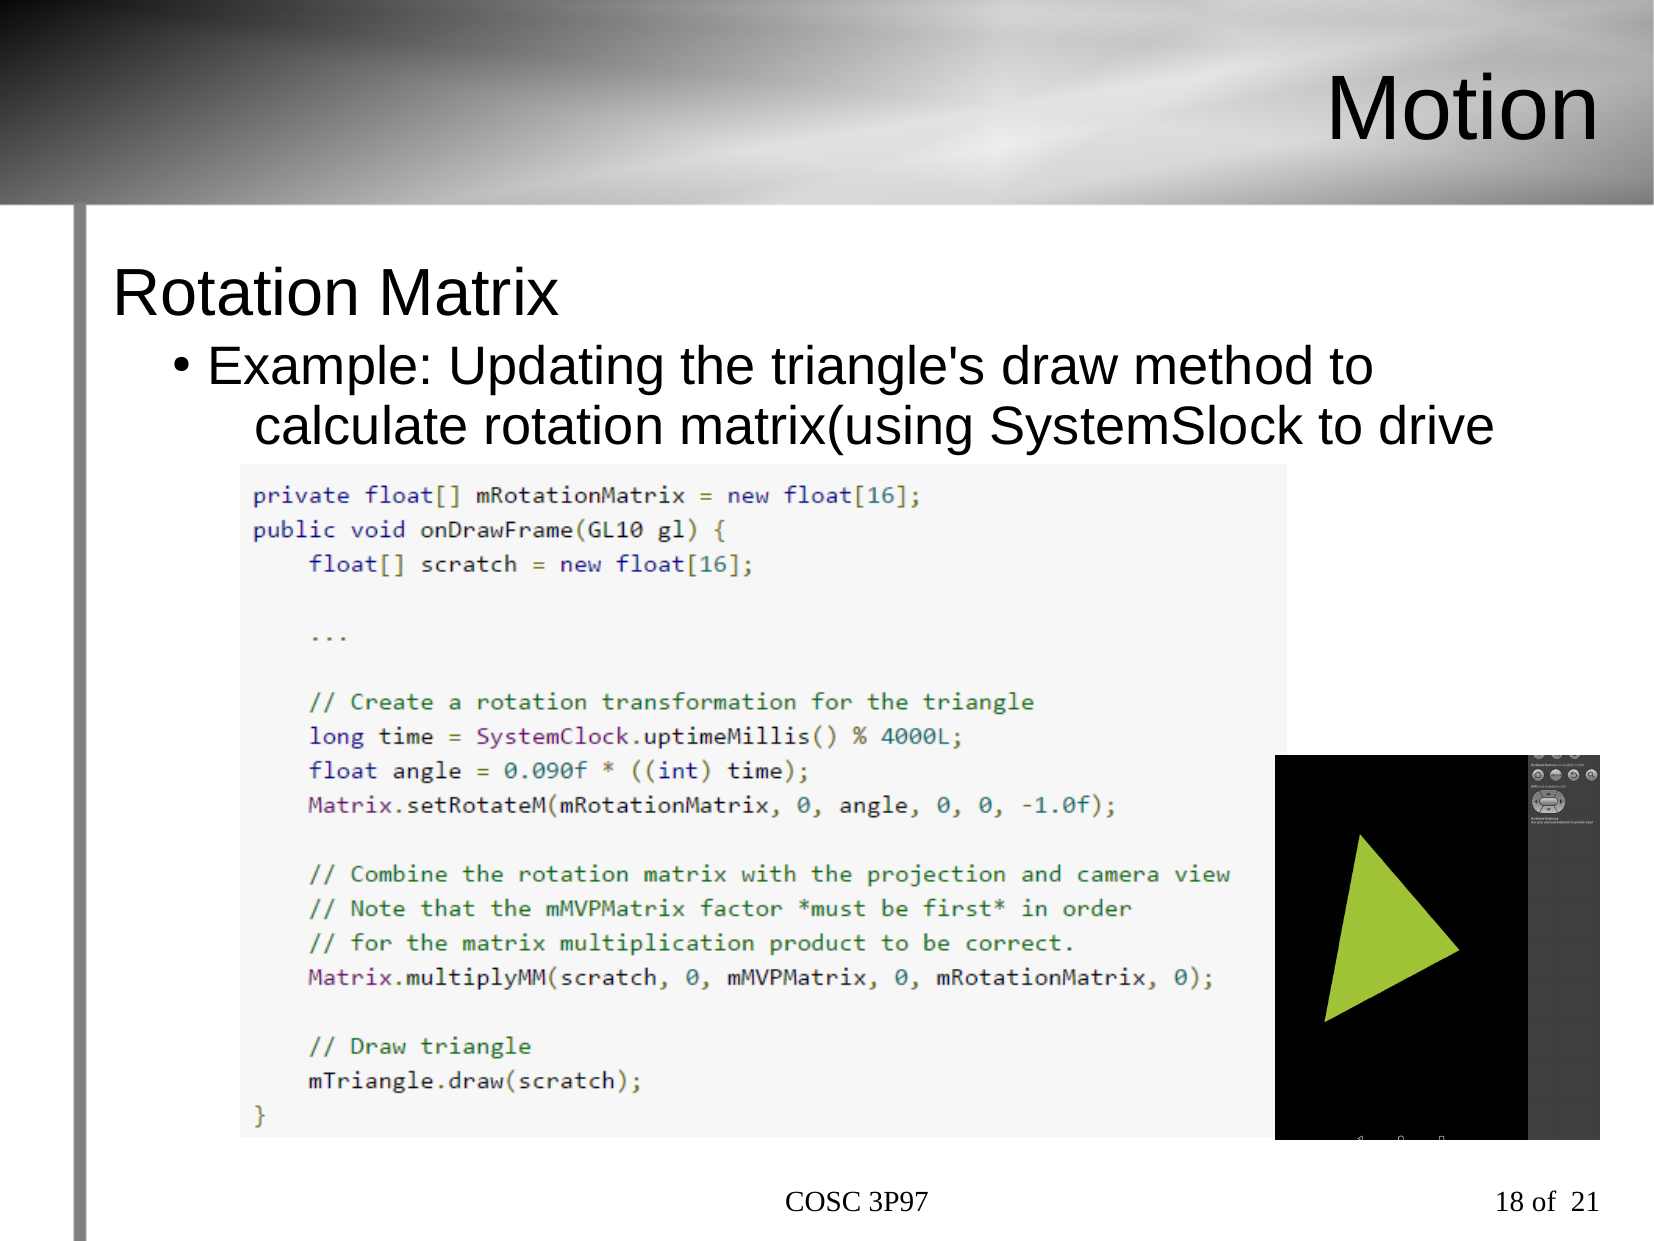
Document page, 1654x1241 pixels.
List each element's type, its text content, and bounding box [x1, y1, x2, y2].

picture [0, 0, 1654, 1241]
list Rotation Matrix Example: Updating the triangle's draw method to calculate rotation matrix(using SystemSlock to drive rotation) [41, 255, 1531, 1141]
title Motion [112, 13, 1601, 201]
